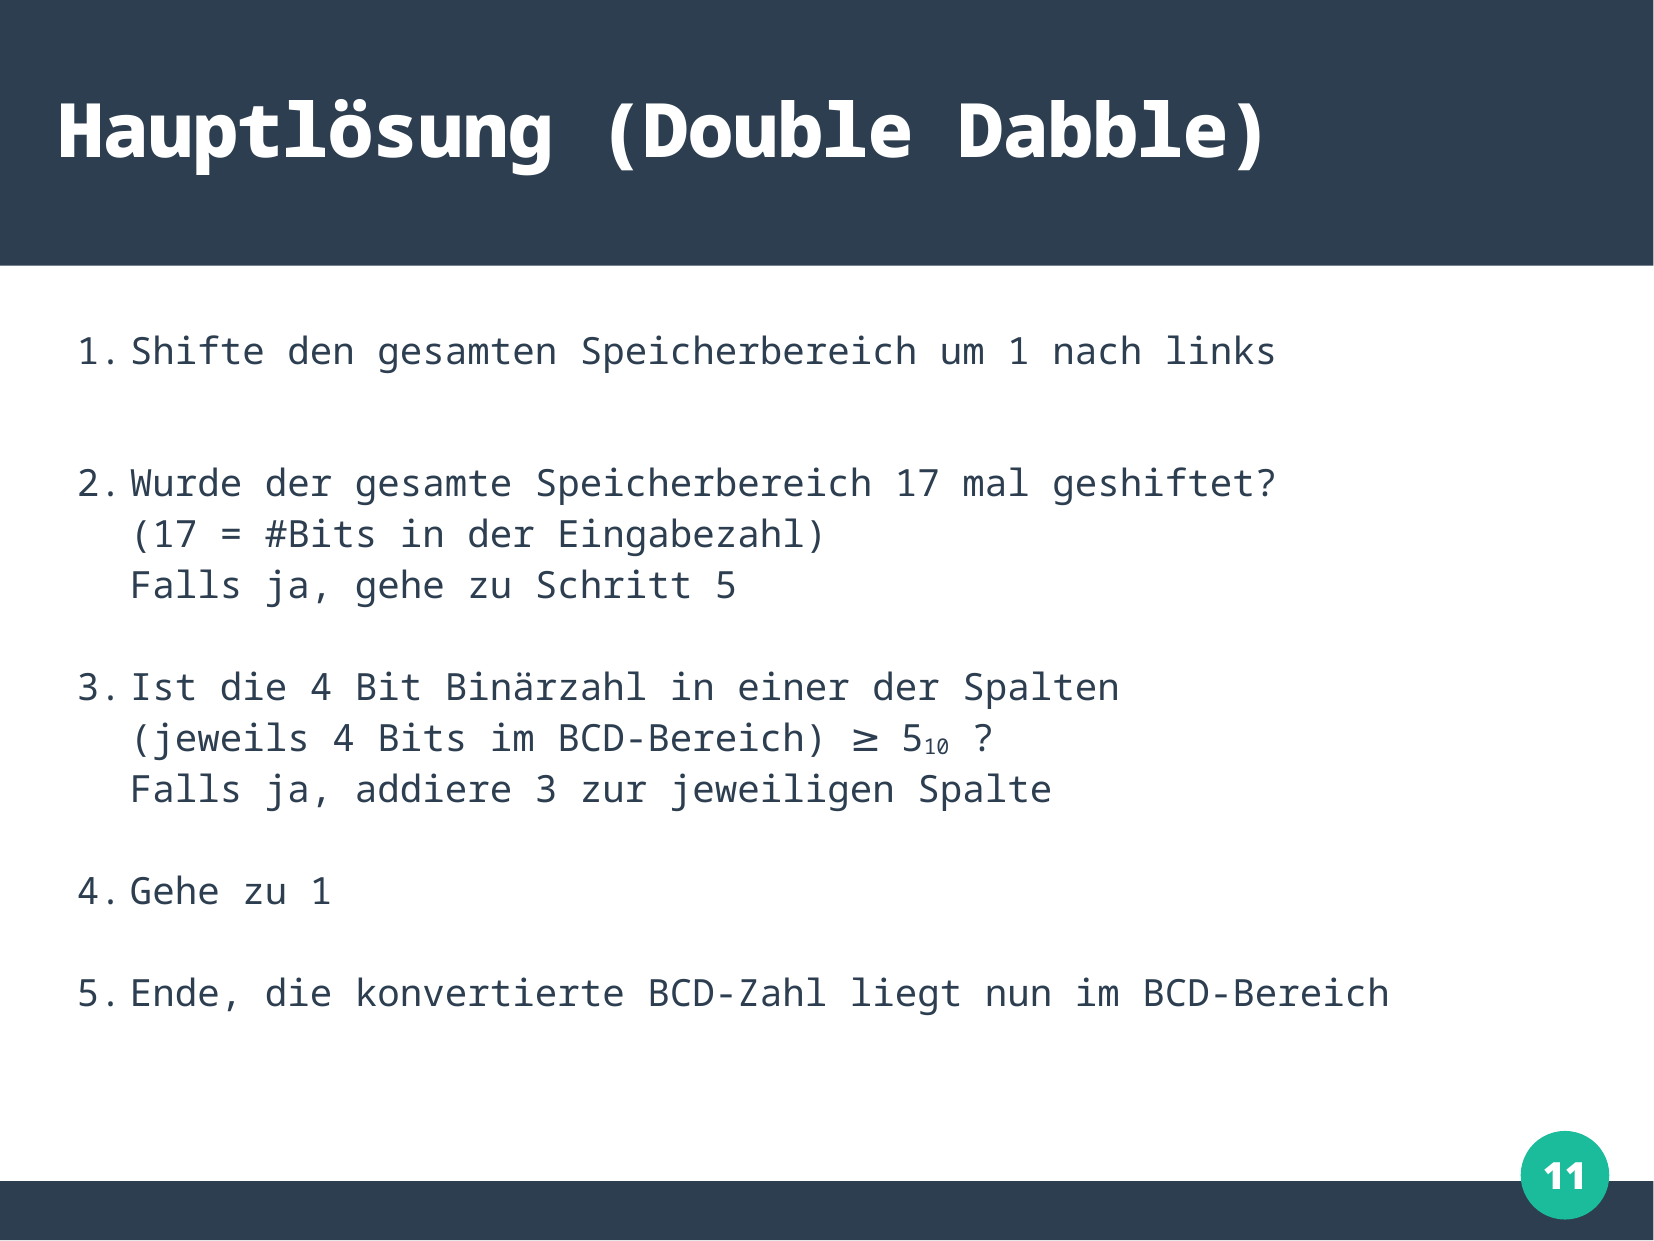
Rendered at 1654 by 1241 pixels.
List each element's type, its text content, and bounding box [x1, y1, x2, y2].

title Hauptlösung (Double Dabble) [59, 49, 1595, 207]
list Shifte den gesamten Speicherbereich um 1 nach links Wurde der gesamte Speicherbereich 17 mal geshiftet? (17 = #Bits in der Eingabezahl) Falls ja, gehe zu Schritt 5 Ist die 4 Bit Binärzahl in einer der Spalten (jeweils 4 Bits im BCD-Bereich) ≥ 510 ? Falls ja, addiere 3 zur jeweiligen Spalte Gehe zu 1 Ende, die konvertierte BCD-Zahl liegt nun im BCD-Bereich [59, 324, 1595, 1152]
